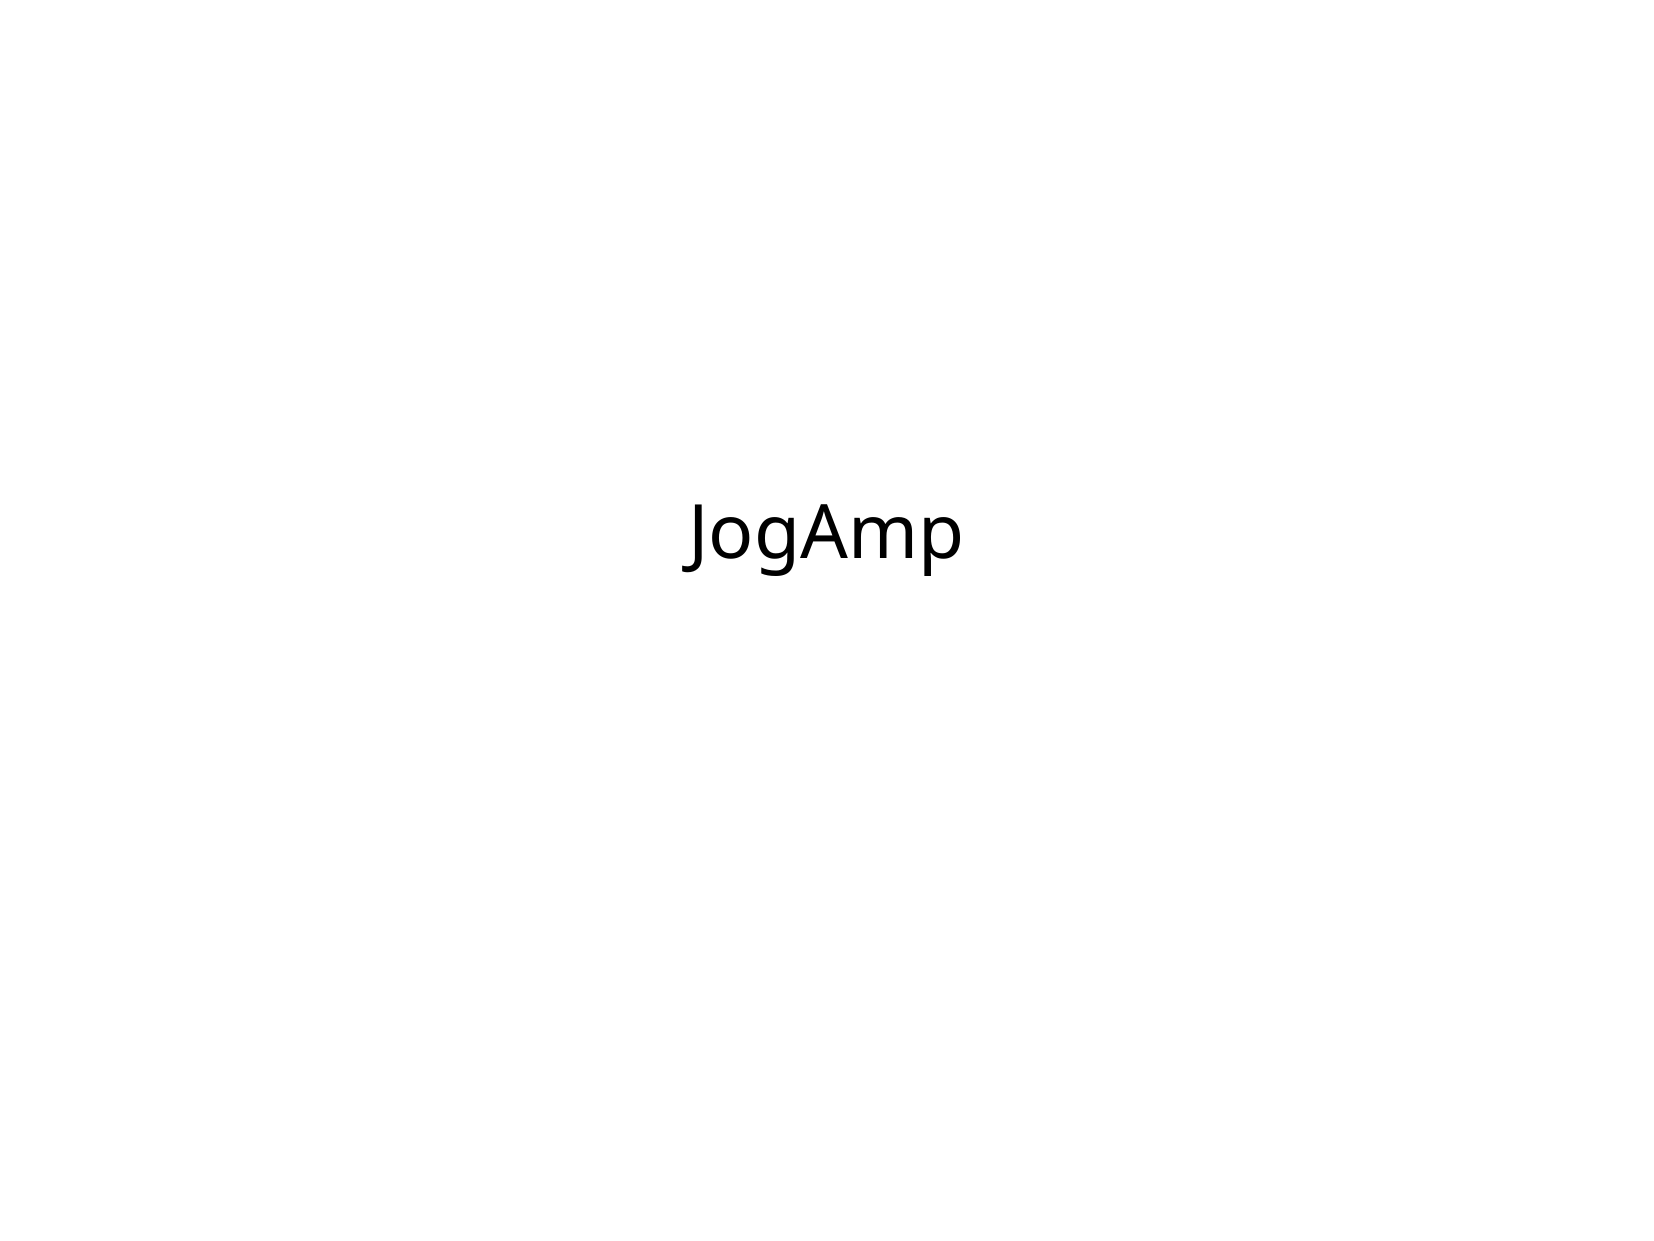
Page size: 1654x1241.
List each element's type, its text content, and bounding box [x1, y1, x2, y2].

subtitle JogAmp [82, 49, 1571, 1010]
